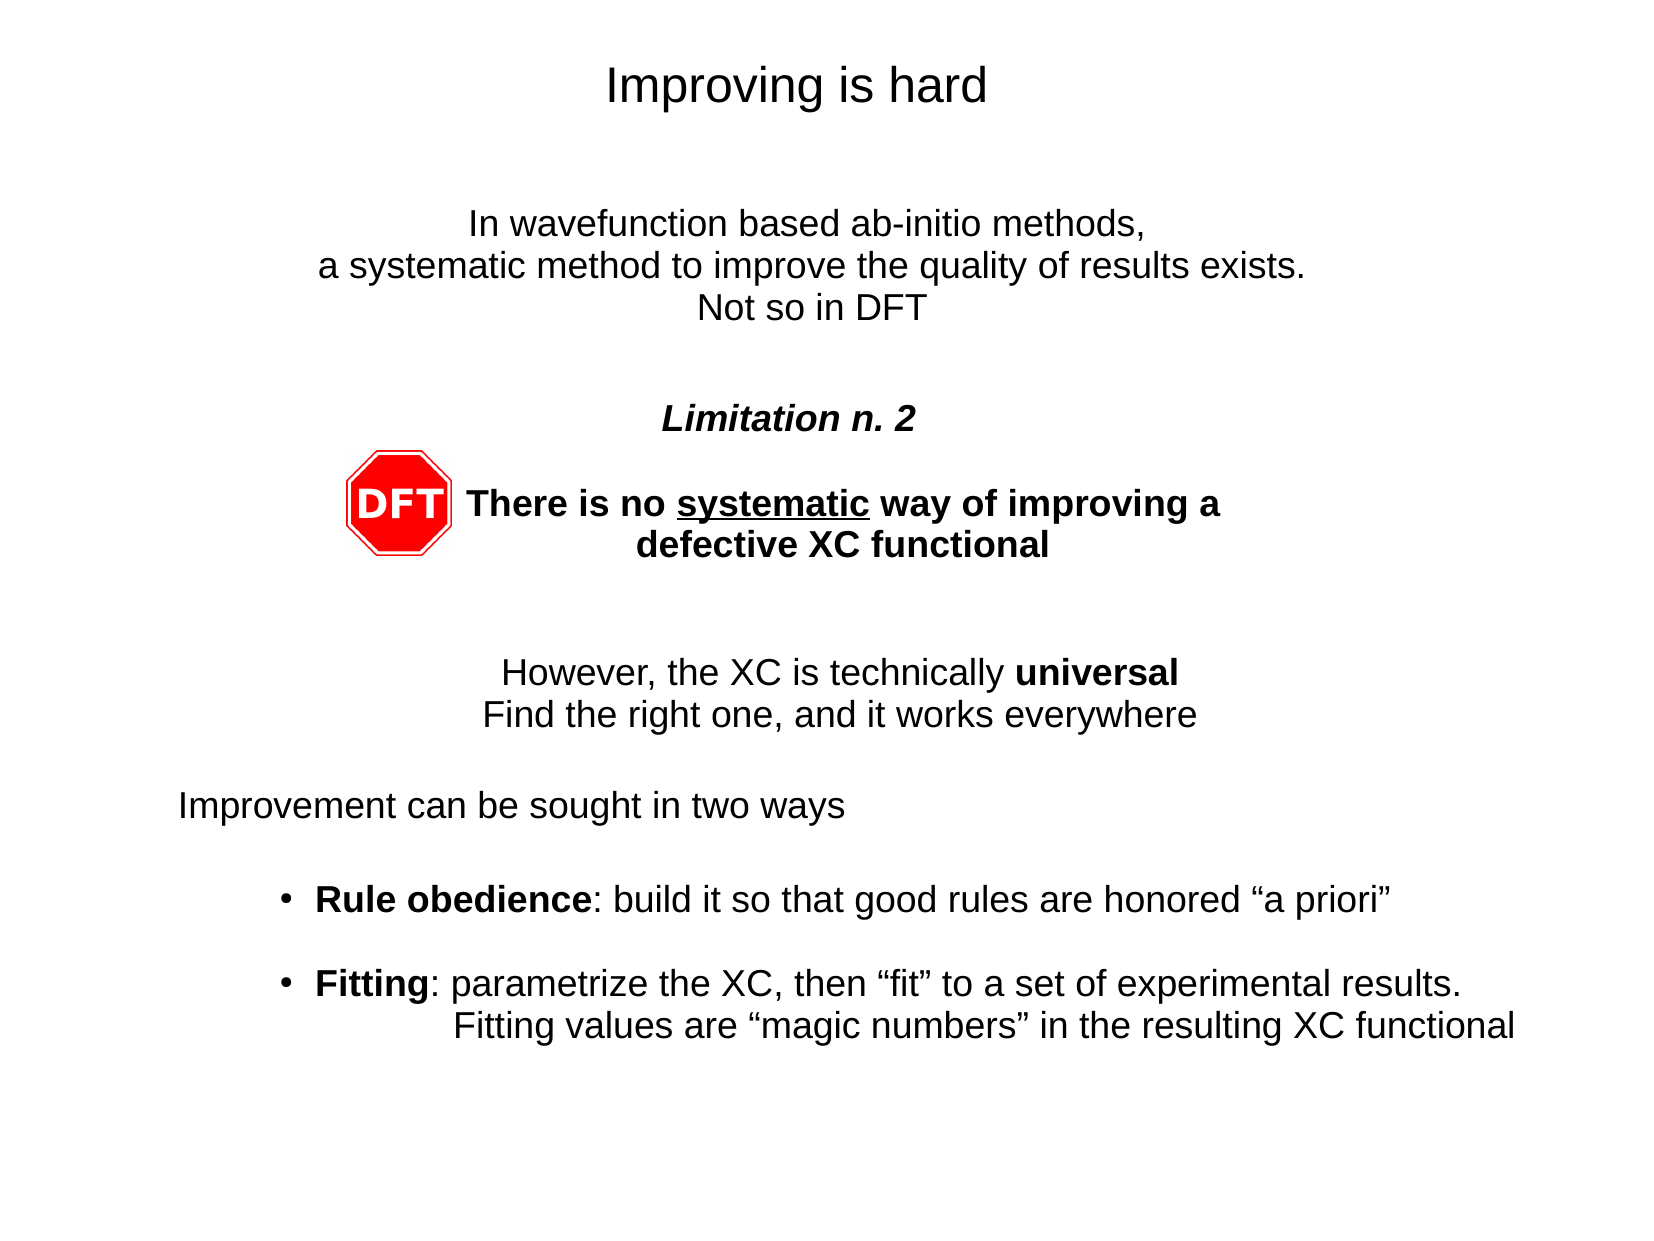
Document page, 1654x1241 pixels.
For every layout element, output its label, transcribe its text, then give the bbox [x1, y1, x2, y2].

text_box However, the XC is technically universal Find the right one, and it works everywhere [467, 643, 1215, 743]
picture [346, 450, 452, 556]
text_box Improvement can be sought in two ways [163, 777, 862, 835]
text_box Rule obedience: build it so that good rules are honored “a priori” Fitting: parametrize the XC, then “fit” to a set of experimental results. Fitting values are “magic numbers” in the resulting XC functional [264, 871, 1533, 1055]
text_box In wavefunction based ab-initio methods, a systematic method to improve the quality of results exists. Not so in DFT [303, 194, 1323, 336]
text_box There is no systematic way of improving a defective XC functional [451, 474, 1236, 574]
text_box Improving is hard [590, 49, 1073, 121]
text_box Limitation n. 2 [646, 390, 932, 447]
